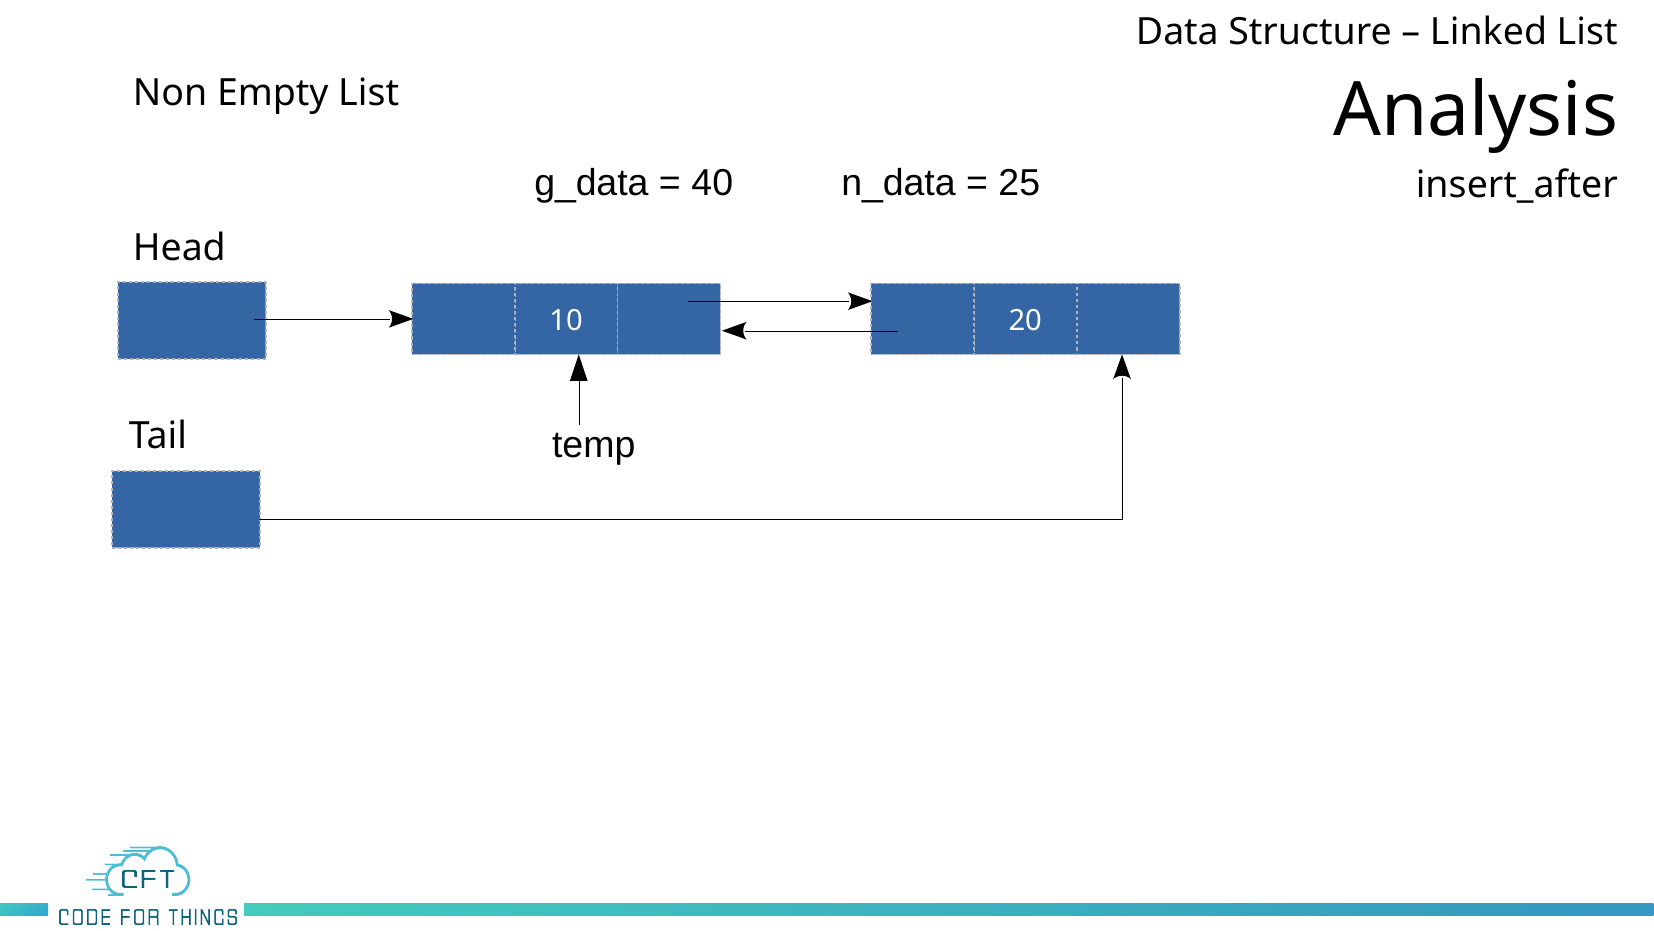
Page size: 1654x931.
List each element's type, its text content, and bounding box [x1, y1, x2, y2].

text_box [411, 283, 515, 355]
text_box 20 [974, 283, 1076, 355]
text_box [118, 293, 266, 359]
picture [59, 846, 237, 925]
text_box [1076, 283, 1180, 355]
text_box [112, 471, 260, 548]
text_box Tail [114, 401, 237, 468]
text_box Non Empty List [118, 58, 544, 125]
text_box g_data = 40 [519, 153, 749, 211]
text_box [871, 283, 974, 355]
text_box n_data = 25 [826, 153, 1056, 211]
title Data Structure – Linked List Analysis insert_after [1099, 0, 1619, 216]
text_box 10 [515, 283, 617, 355]
text_box [617, 283, 721, 355]
text_box Head [118, 212, 285, 293]
text_box temp [537, 415, 651, 473]
